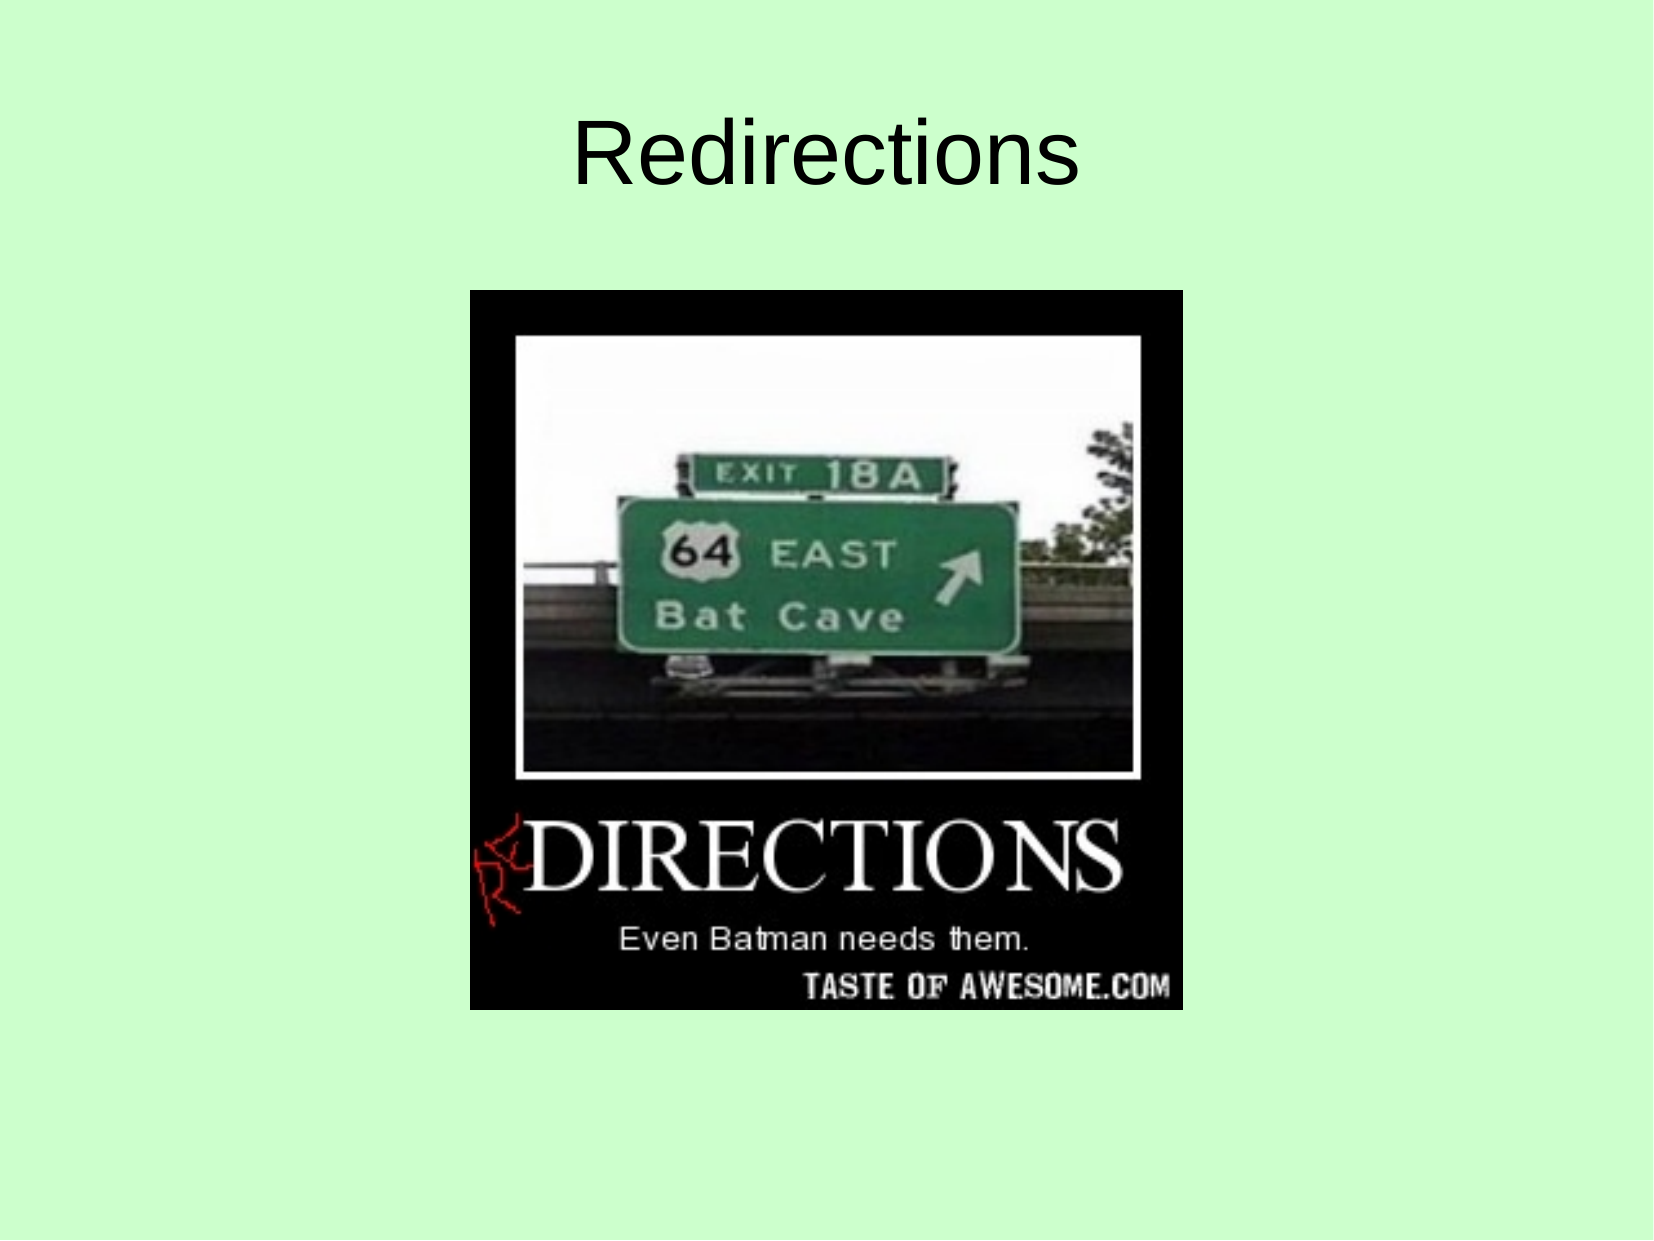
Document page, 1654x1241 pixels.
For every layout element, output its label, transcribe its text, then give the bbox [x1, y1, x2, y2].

picture [470, 290, 1183, 1010]
title Redirections [82, 49, 1571, 257]
